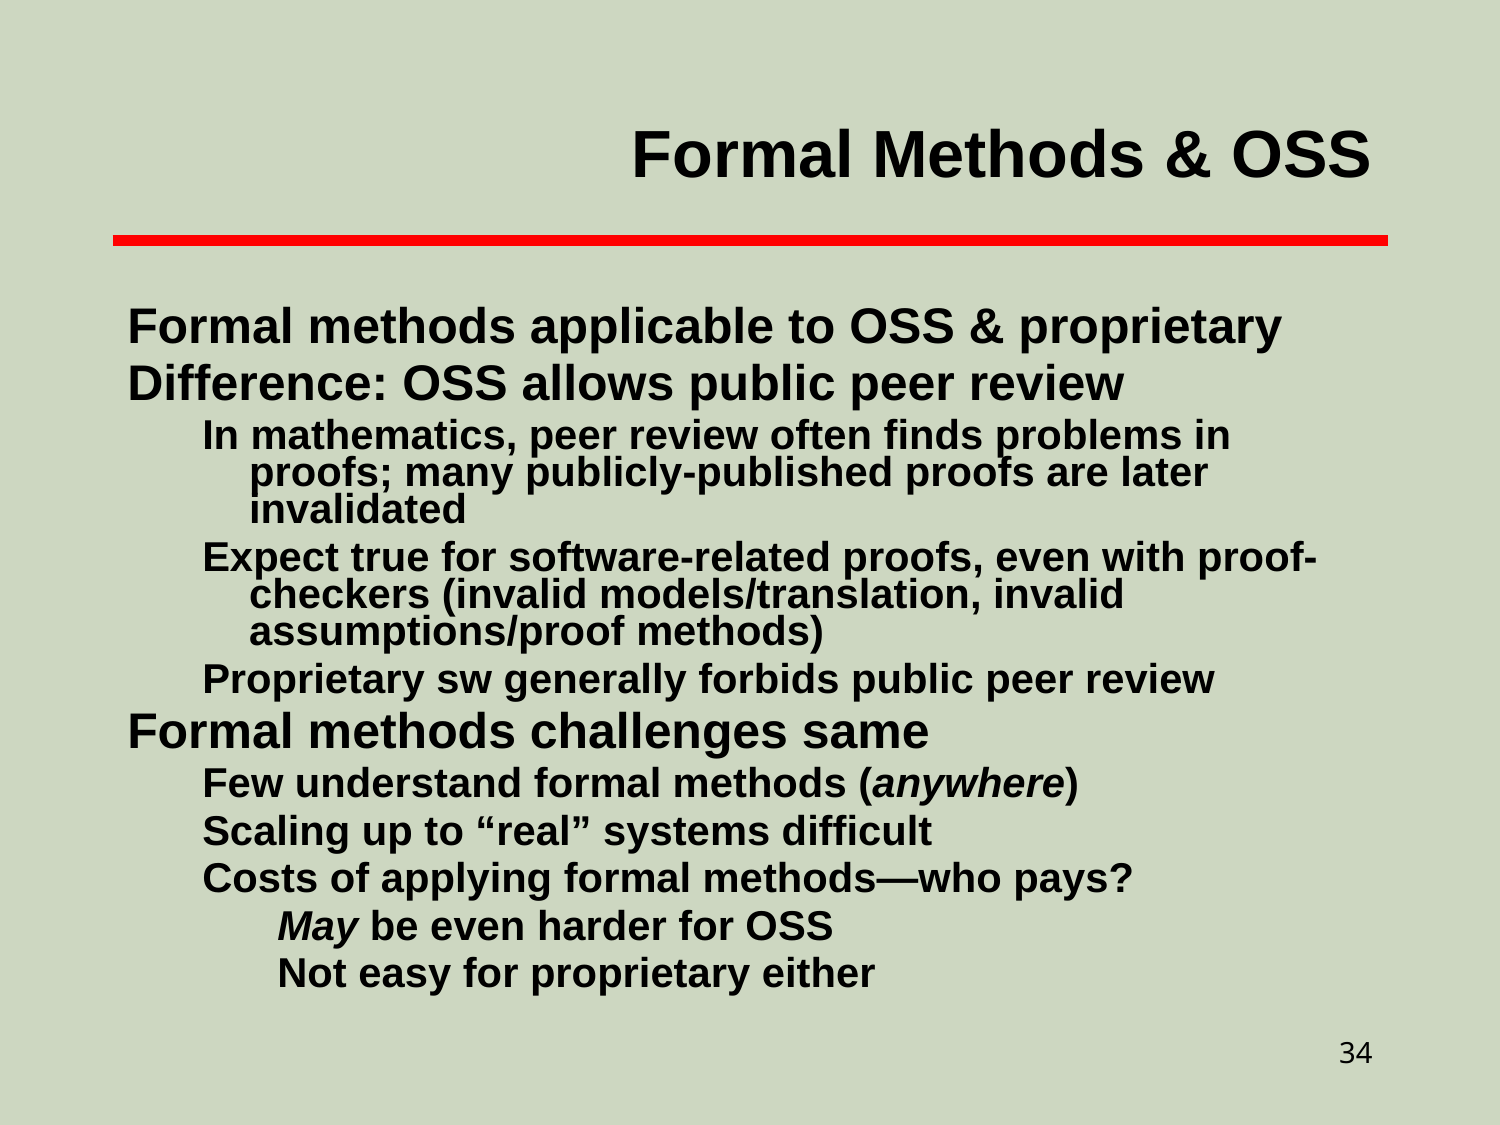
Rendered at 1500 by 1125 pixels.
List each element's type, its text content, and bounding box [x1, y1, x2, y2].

title Formal Methods & OSS [337, 85, 1388, 224]
list Formal methods applicable to OSS & proprietary Difference: OSS allows public peer review In mathematics, peer review often finds problems in proofs; many publicly-published proofs are later invalidated Expect true for software-related proofs, even with proof-checkers (invalid models/translation, invalid assumptions/proof methods) Proprietary sw generally forbids public peer review Formal methods challenges same Few understand formal methods (anywhere) Scaling up to “real” systems difficult Costs of applying formal methods—who pays? May be even harder for OSS Not easy for proprietary either [112, 299, 1388, 1066]
